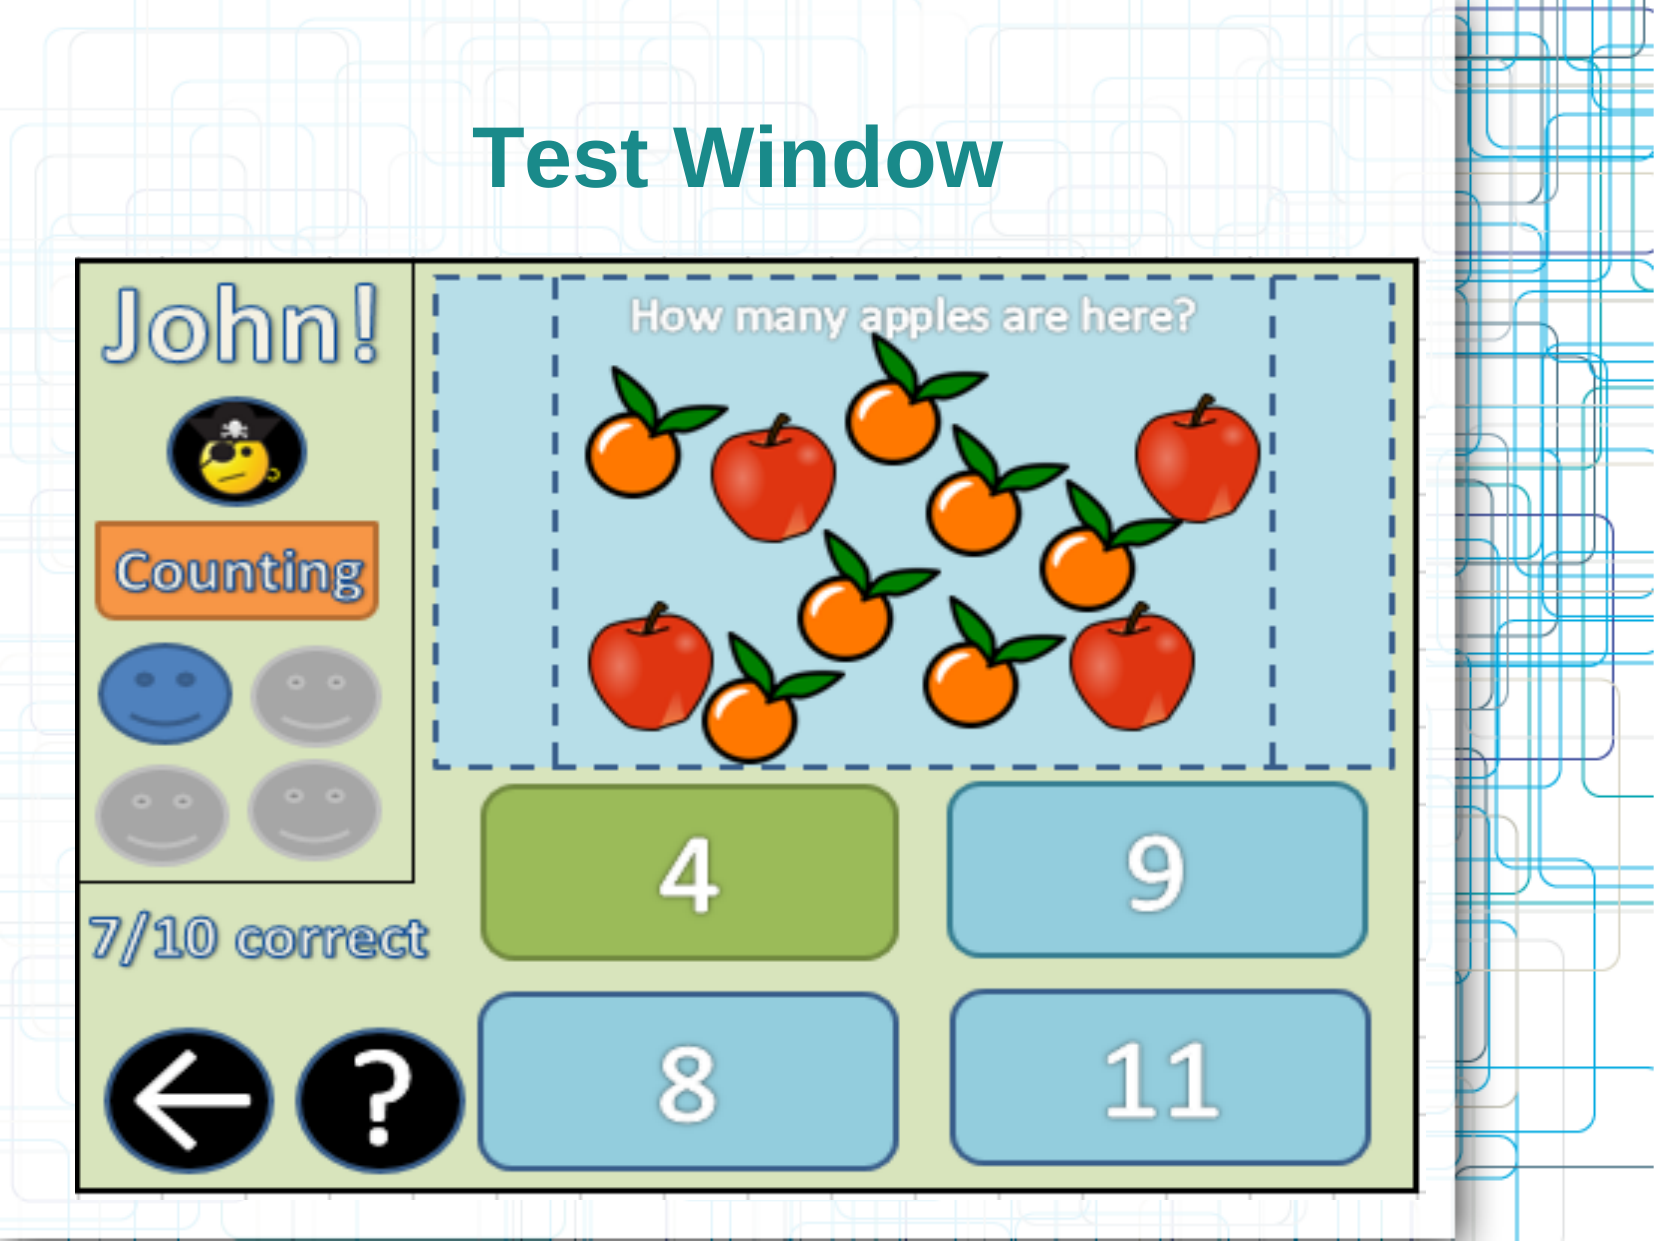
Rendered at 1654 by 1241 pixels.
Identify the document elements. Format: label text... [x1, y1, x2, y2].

title Test Window [59, 49, 1418, 257]
picture [75, 256, 1426, 1201]
